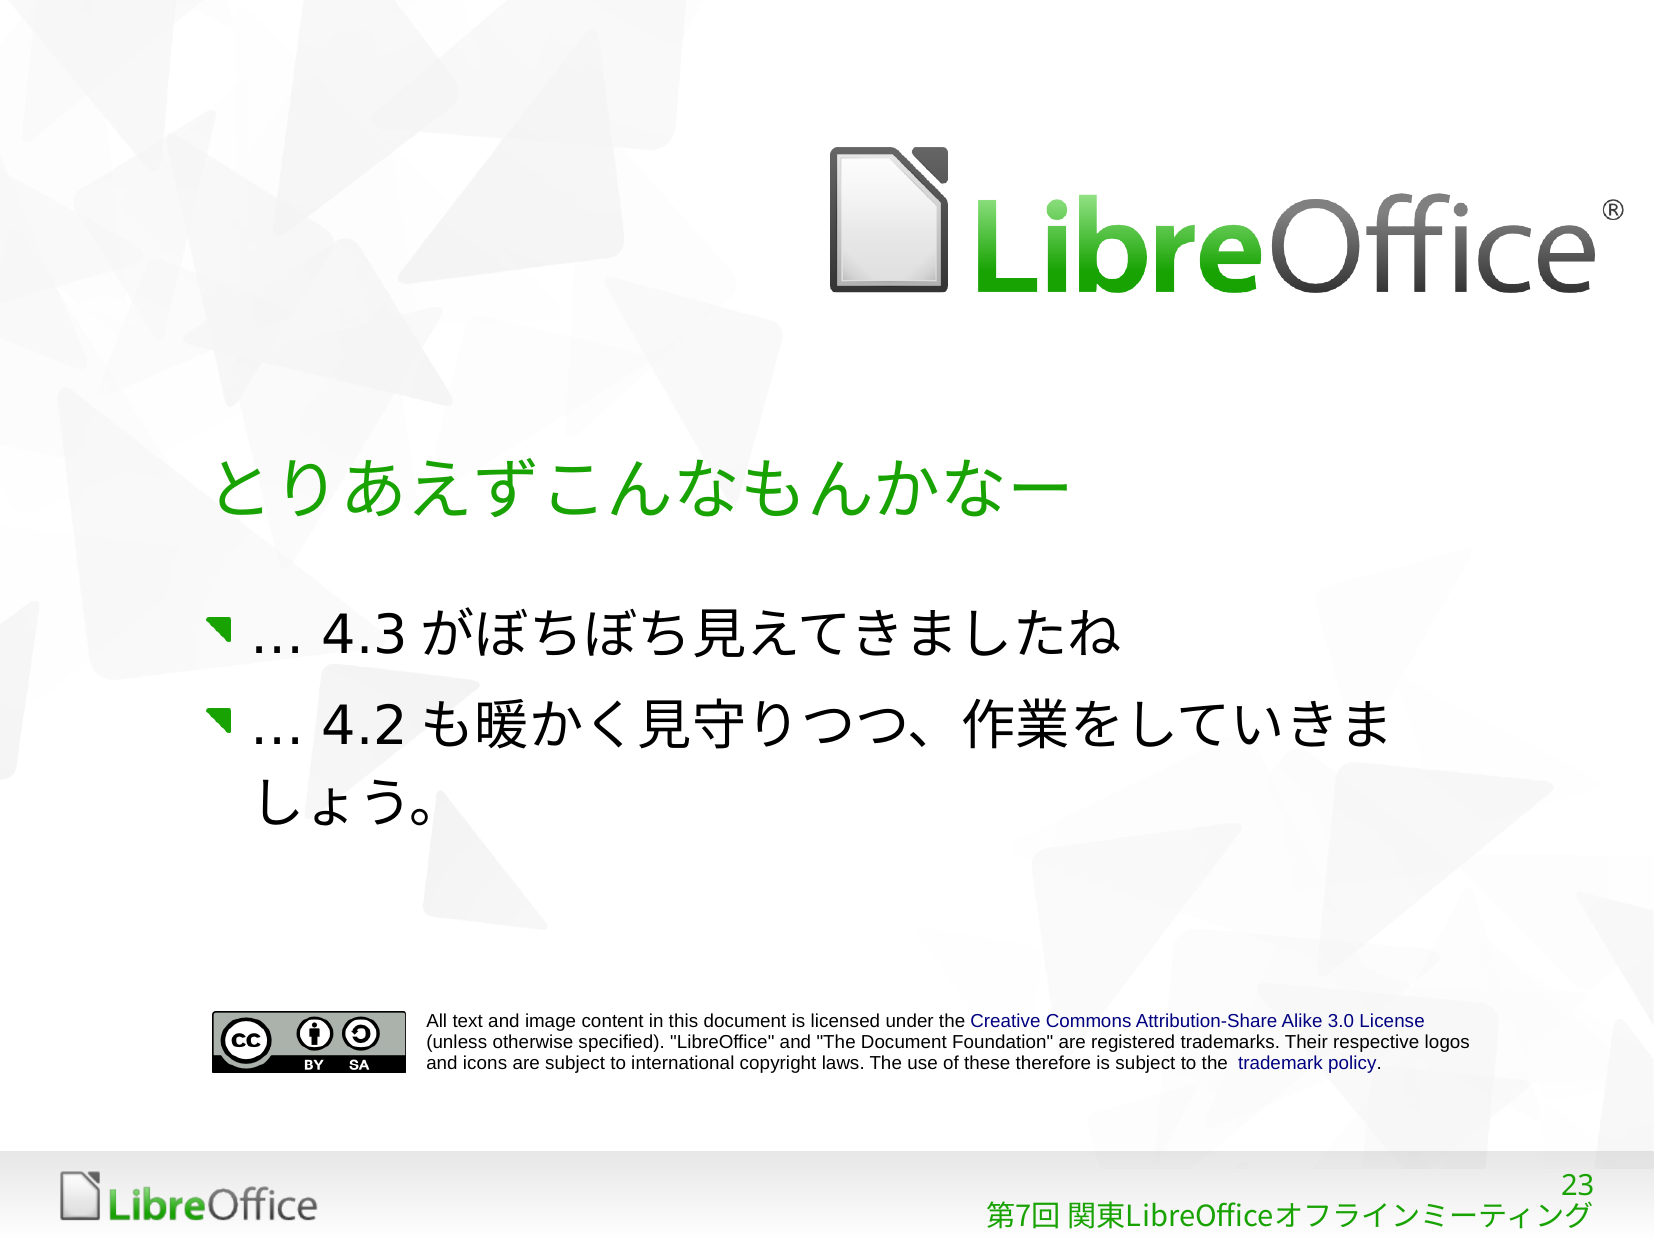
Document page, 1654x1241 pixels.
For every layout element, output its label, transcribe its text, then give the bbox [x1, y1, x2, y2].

picture [915, 548, 1654, 1169]
title とりあえずこんなもんかなー [206, 395, 1477, 573]
picture [0, 0, 1654, 930]
picture [212, 1011, 406, 1073]
list … 4.3がぼちぼち見えてきましたね … 4.2も暖かく見守りつつ、作業をしていきましょう。 [206, 590, 1477, 945]
picture [41, 1152, 337, 1240]
